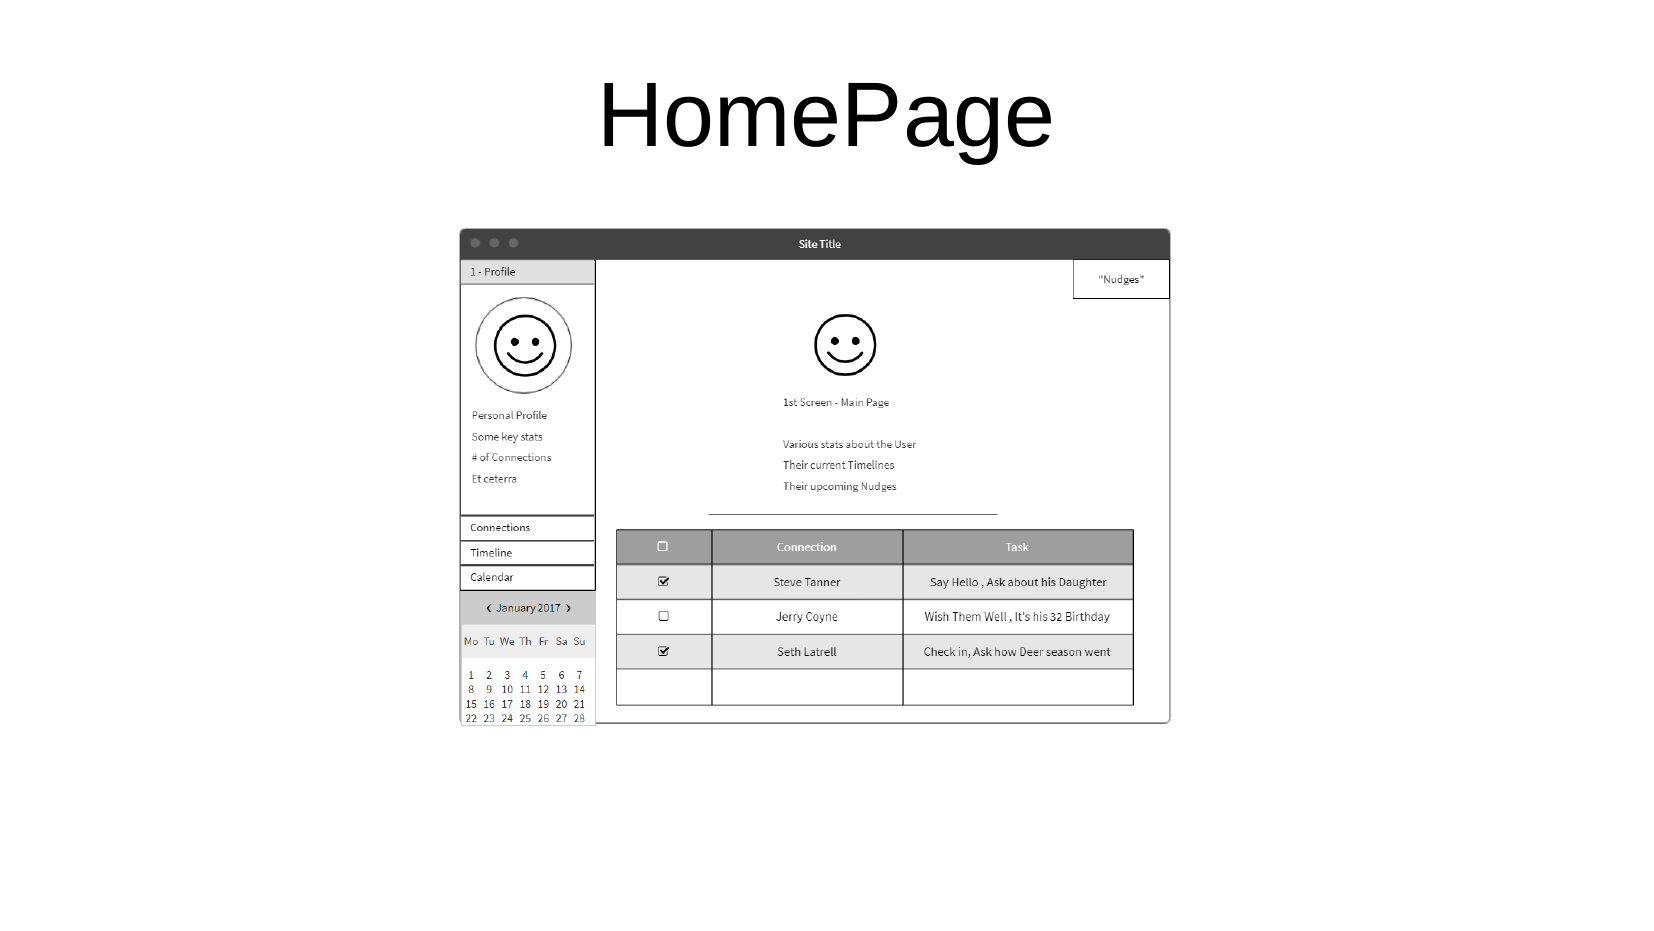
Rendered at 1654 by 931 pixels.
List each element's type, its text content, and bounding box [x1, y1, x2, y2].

title HomePage [82, 37, 1571, 193]
picture [438, 217, 1216, 758]
